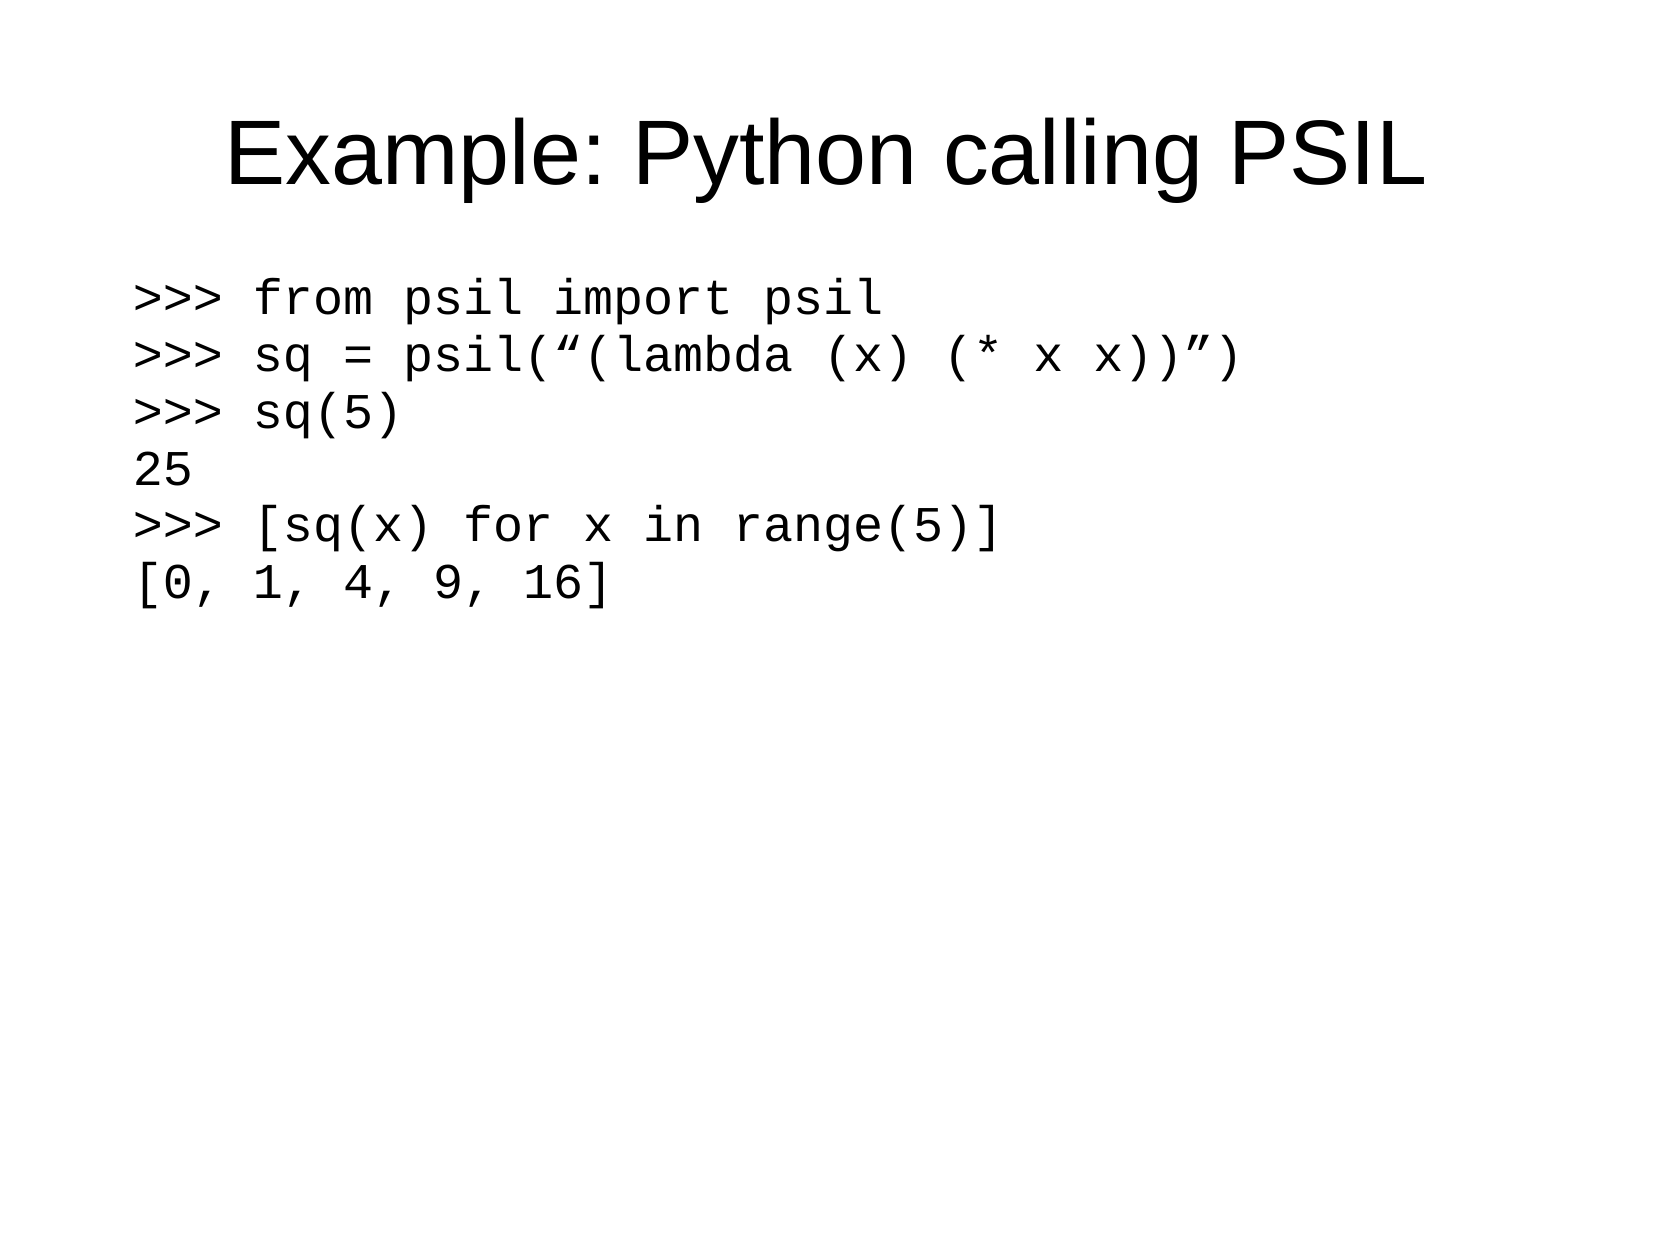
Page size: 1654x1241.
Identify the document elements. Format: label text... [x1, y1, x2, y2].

title Example: Python calling PSIL [82, 56, 1571, 250]
text_box >>> from psil import psil >>> sq = psil(“(lambda (x) (* x x))”) >>> sq(5) 25 >>> [sq(x) for x in range(5)] [0, 1, 4, 9, 16] [118, 265, 1536, 1093]
